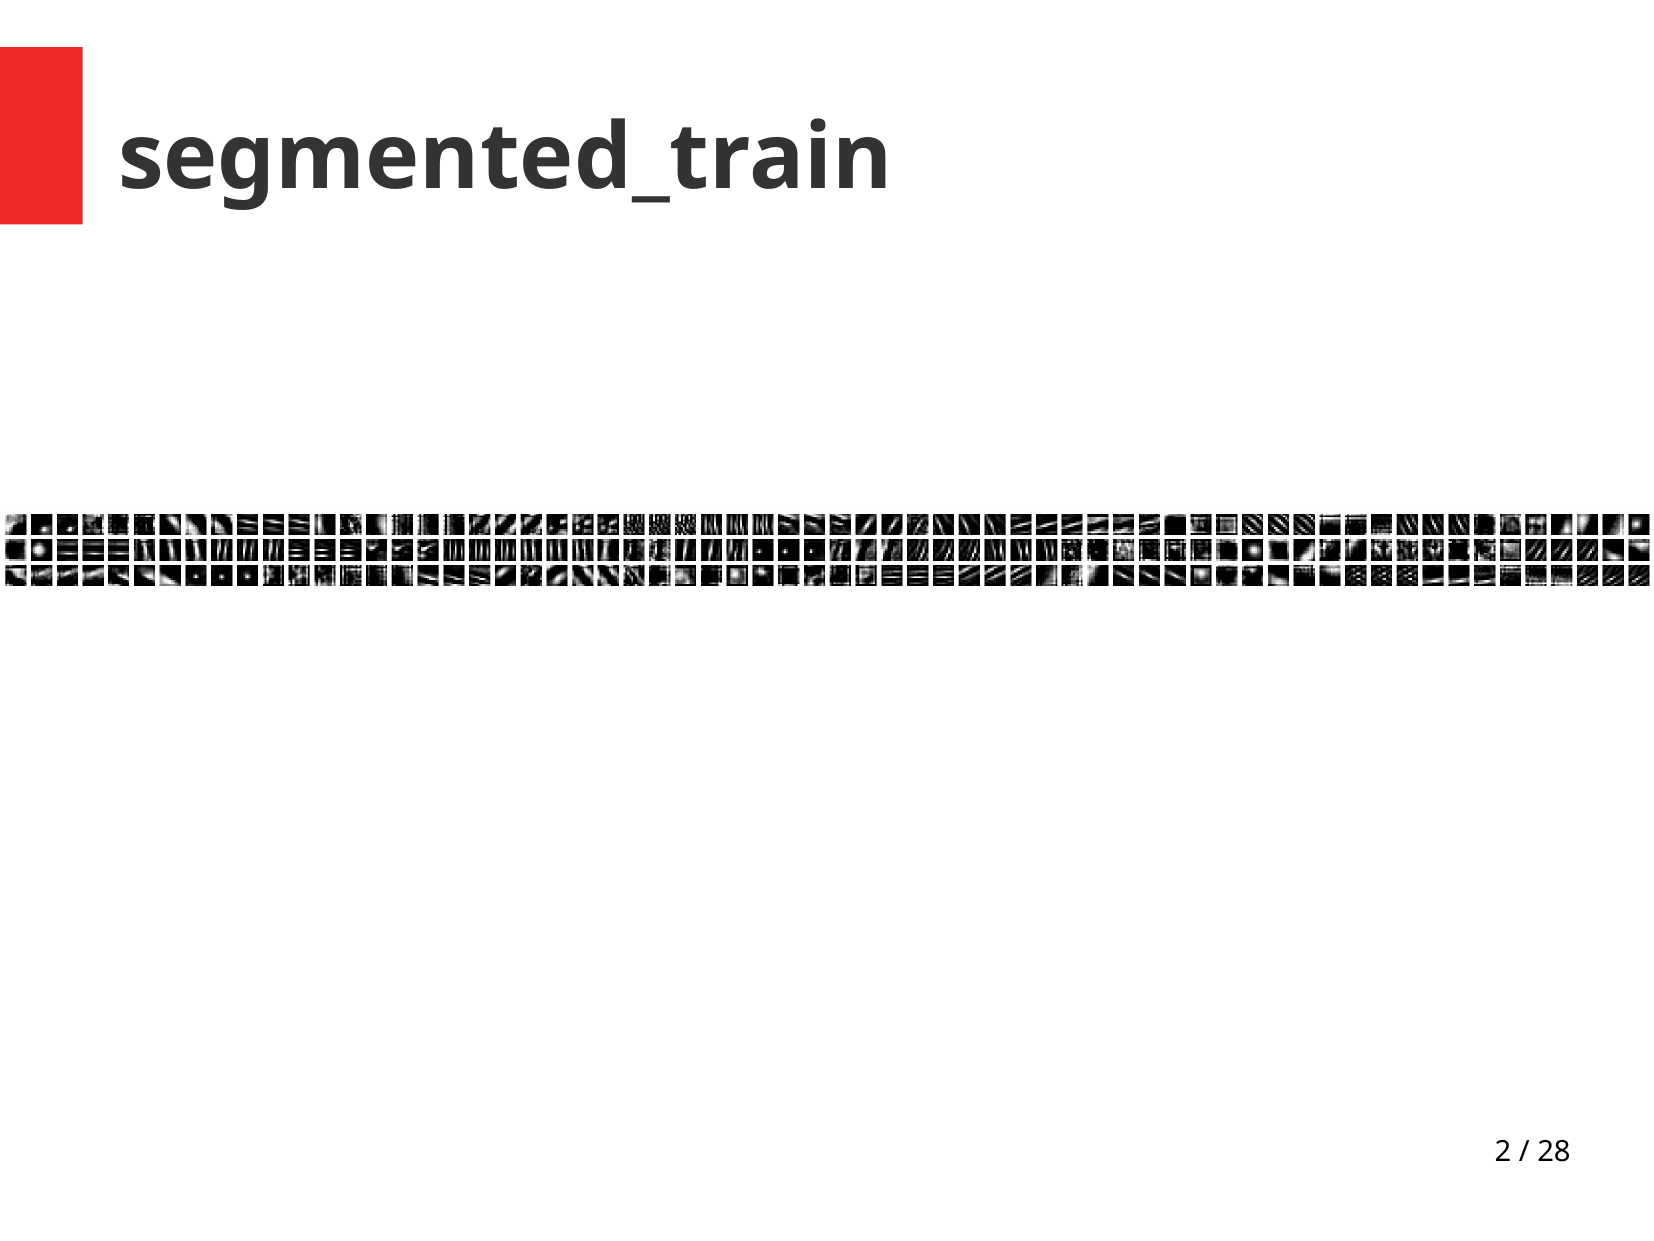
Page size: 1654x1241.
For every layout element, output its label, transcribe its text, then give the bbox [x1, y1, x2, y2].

picture [0, 509, 1654, 591]
title segmented_train [118, 49, 1571, 257]
